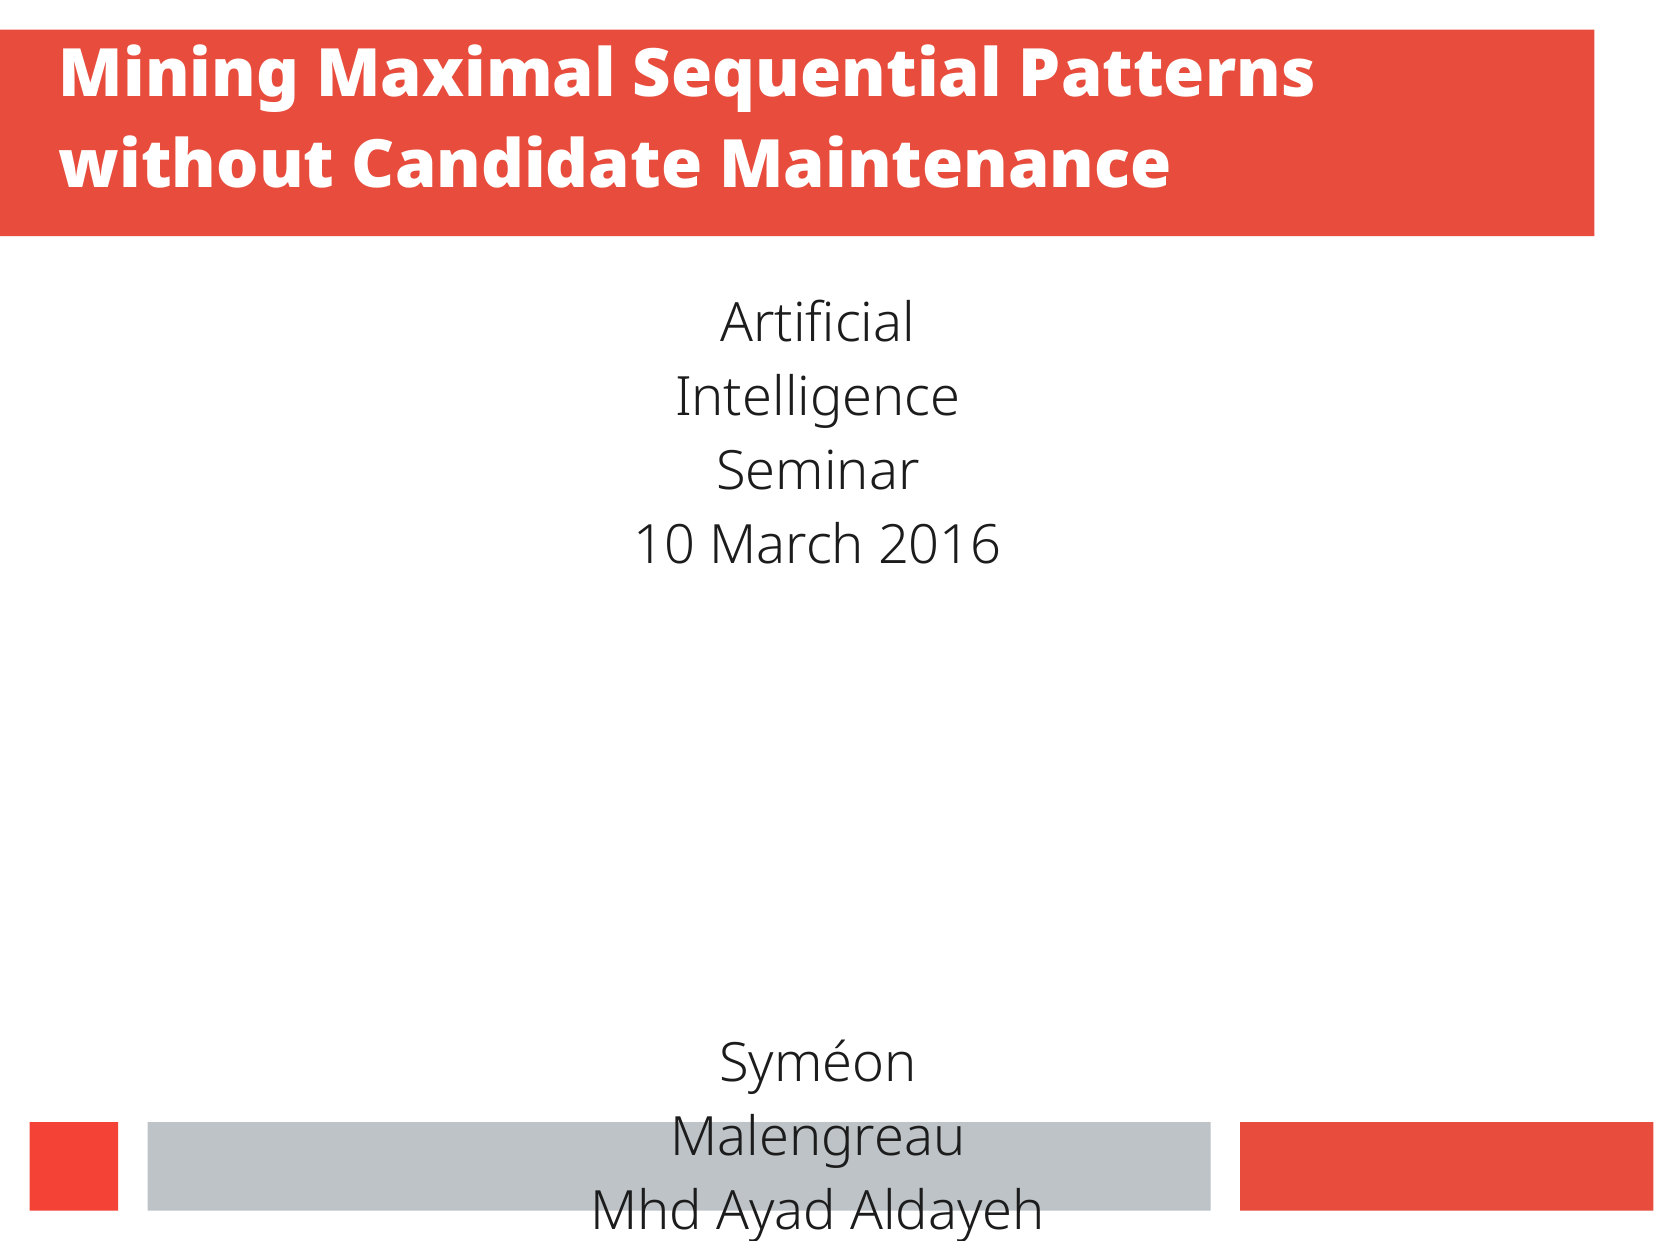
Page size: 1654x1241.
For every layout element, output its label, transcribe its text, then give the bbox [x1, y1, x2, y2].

subtitle Artificial Intelligence Seminar 10 March 2016 Syméon Malengreau Mhd Ayad Aldayeh [590, 283, 1063, 1052]
title Mining Maximal Sequential Patterns without Candidate Maintenance [59, 38, 1595, 207]
